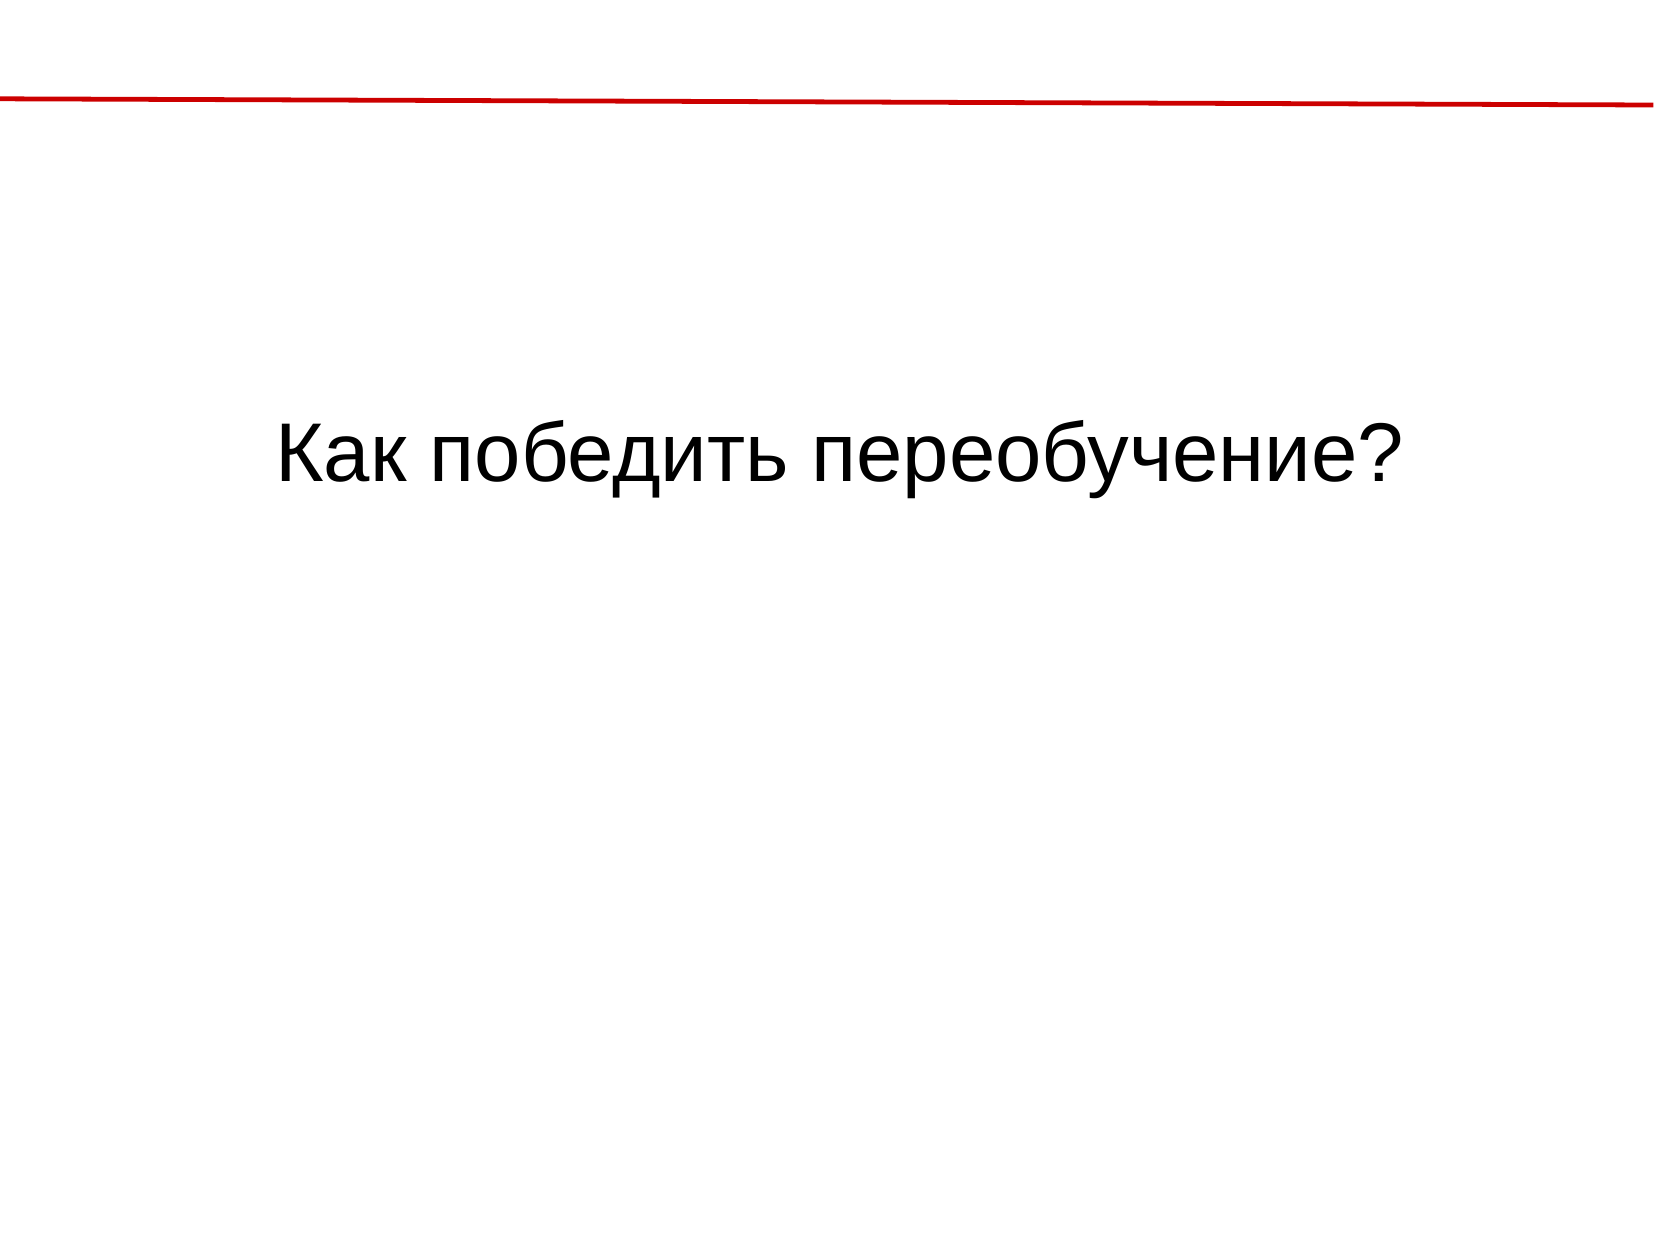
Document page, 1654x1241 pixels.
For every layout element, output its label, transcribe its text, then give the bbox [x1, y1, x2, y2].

text_box Как победить переобучение? [255, 399, 1426, 601]
